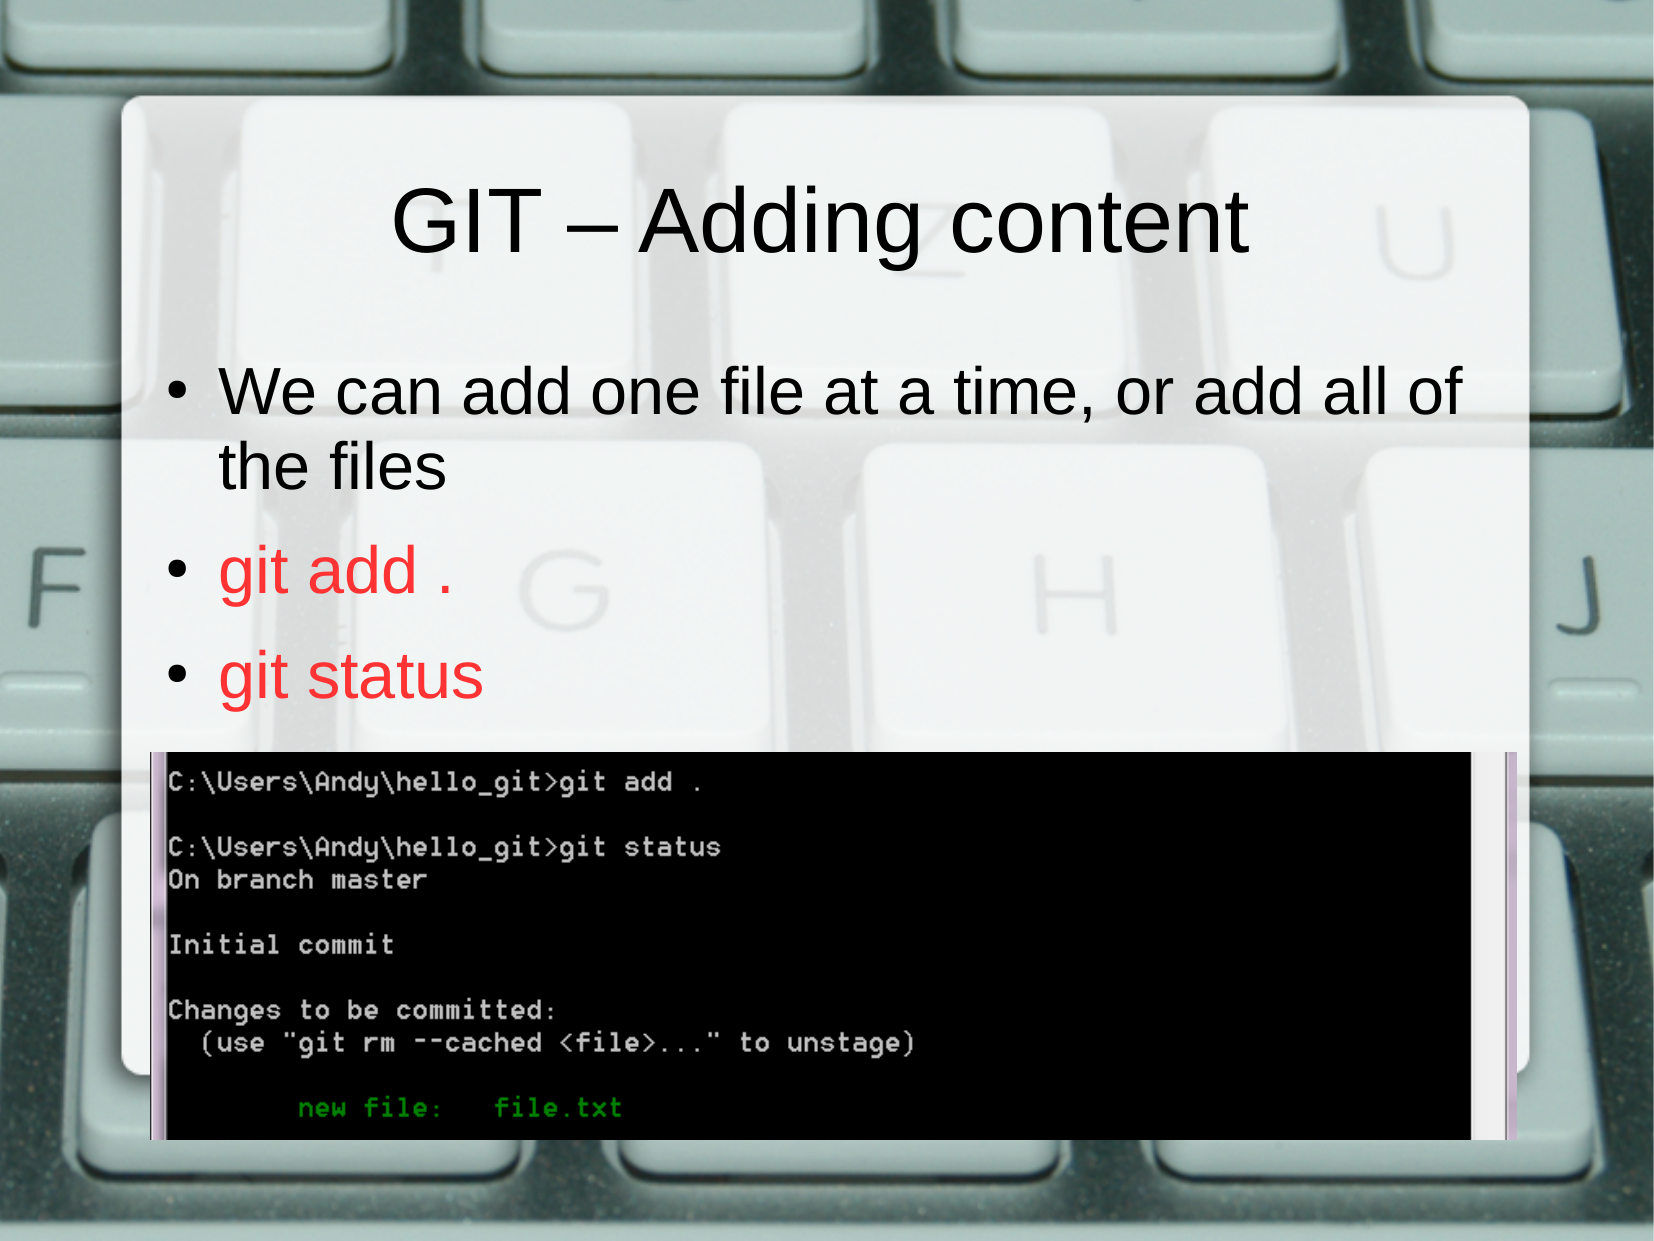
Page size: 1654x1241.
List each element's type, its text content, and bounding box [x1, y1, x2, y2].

title GIT – Adding content [135, 117, 1506, 325]
list We can add one file at a time, or add all of the files git add . git status [147, 354, 1506, 1063]
picture [0, 0, 1654, 1241]
